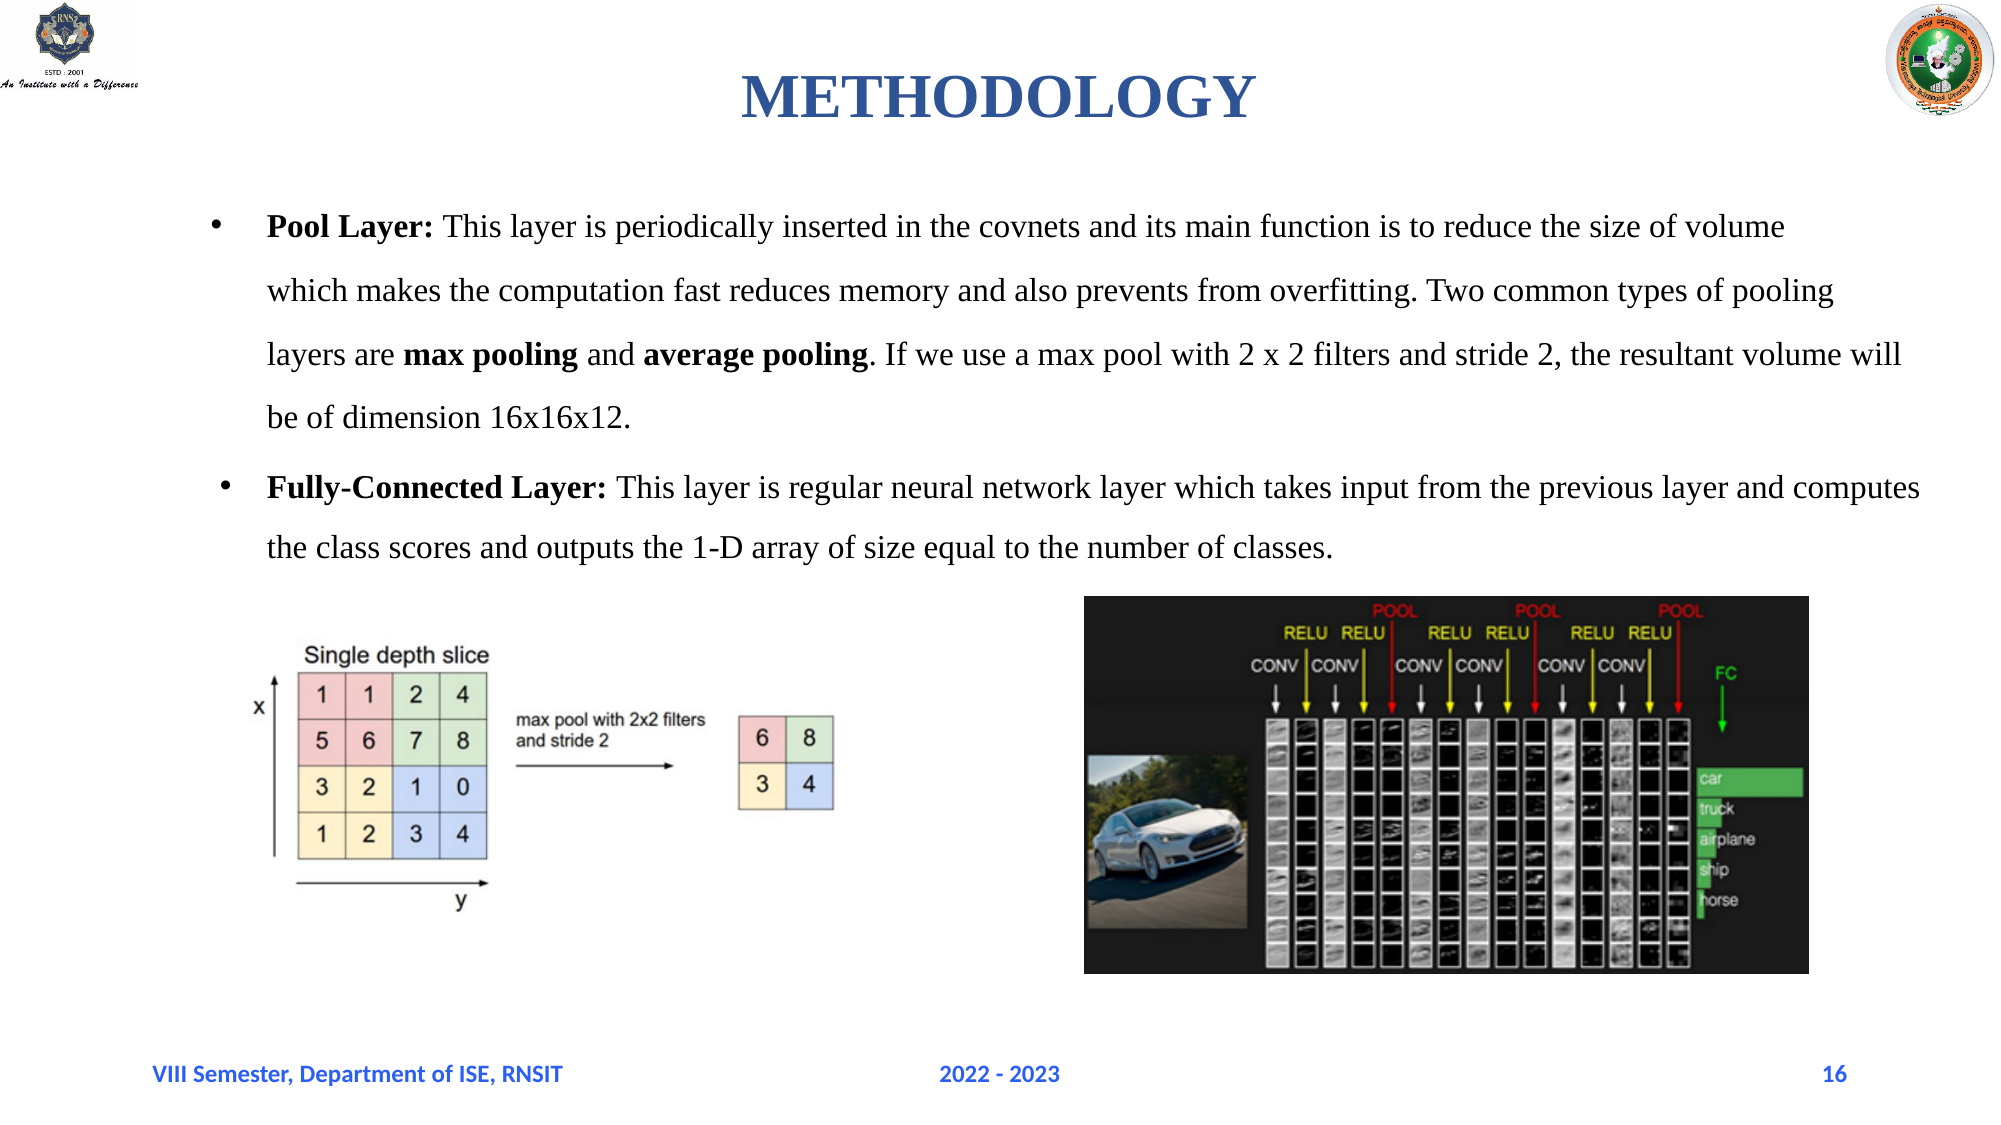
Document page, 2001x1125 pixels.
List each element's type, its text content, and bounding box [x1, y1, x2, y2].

picture [1882, 2, 1997, 117]
slide_number VIII Semester, Department of ISE, RNSIT [137, 1042, 662, 1103]
list Pool Layer: This layer is periodically inserted in the covnets and its main function is to reduce the size of volume which makes the computation fast reduces memory and also prevents from overfitting. Two common types of pooling layers are max pooling and average pooling. If we use a max pool with 2 x 2 filters and stride 2, the resultant volume will be of dimension 16x16x12. Fully-Connected Layer: This layer is regular neural network layer which takes input from the previous layer and computes the class scores and outputs the 1-D array of size equal to the number of classes. [55, 172, 1945, 1024]
footer 2022 - 2023 [662, 1042, 1338, 1103]
picture [0, 0, 138, 90]
slide_number <number> [1412, 1042, 1863, 1103]
picture [248, 611, 865, 925]
picture [1084, 596, 1809, 974]
text_box Methodology [324, 24, 1675, 138]
